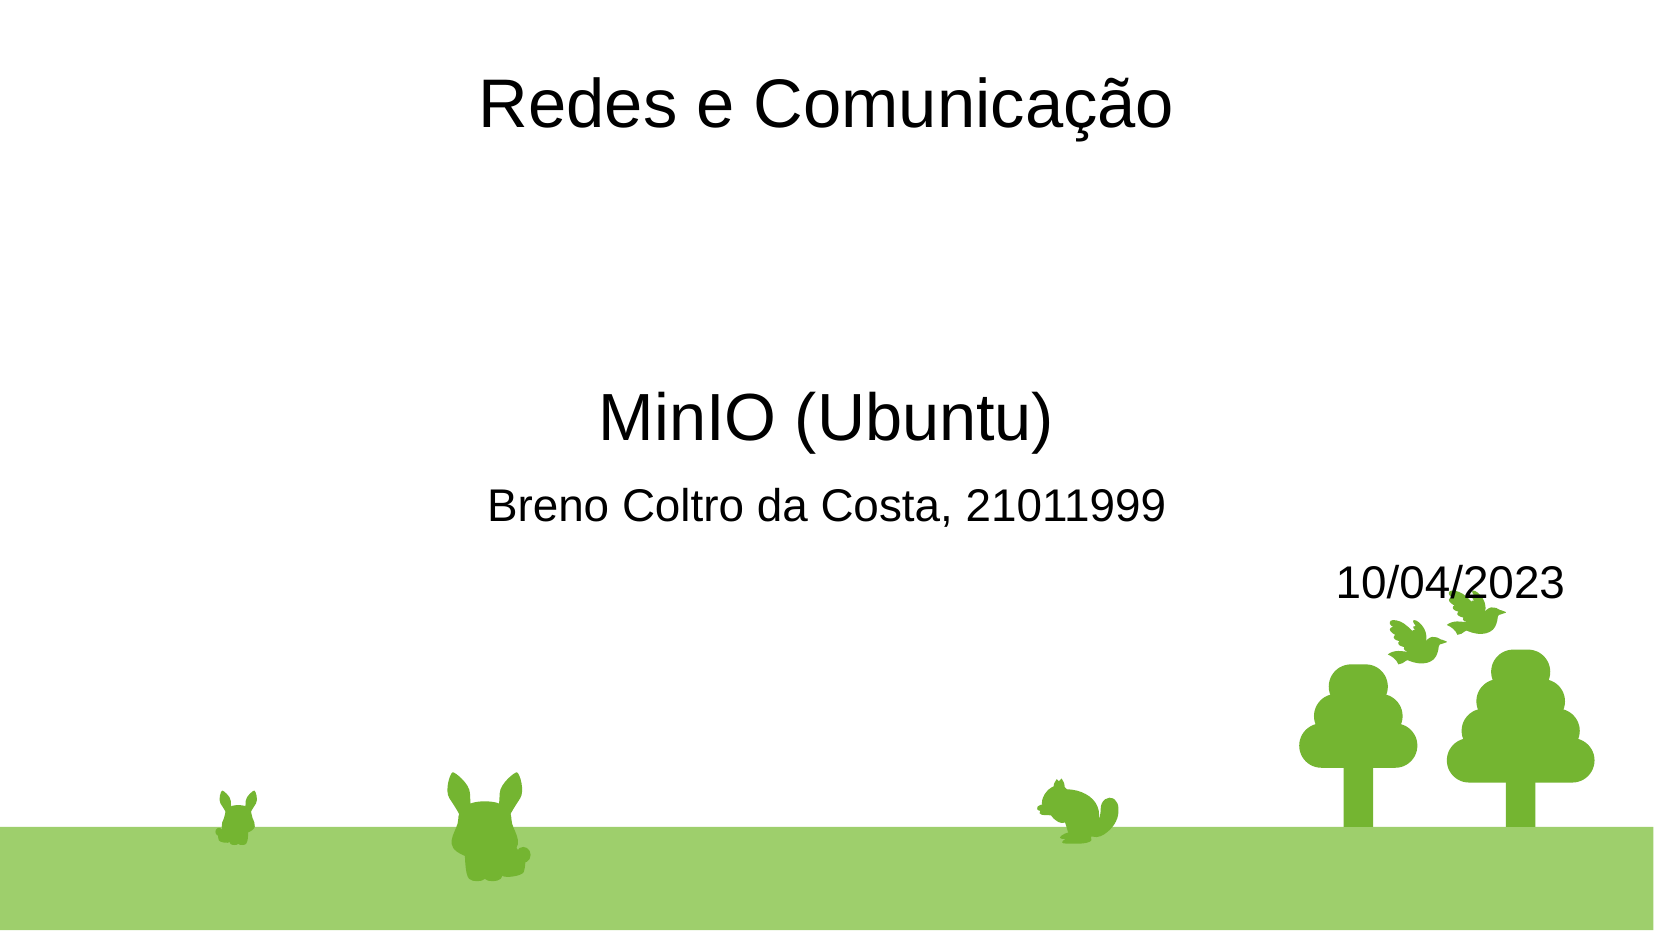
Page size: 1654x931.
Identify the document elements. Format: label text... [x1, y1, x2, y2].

title Redes e Comunicação [88, 29, 1565, 178]
subtitle MinIO (Ubuntu) Breno Coltro da Costa, 21011999 10/04/2023 [88, 194, 1565, 756]
